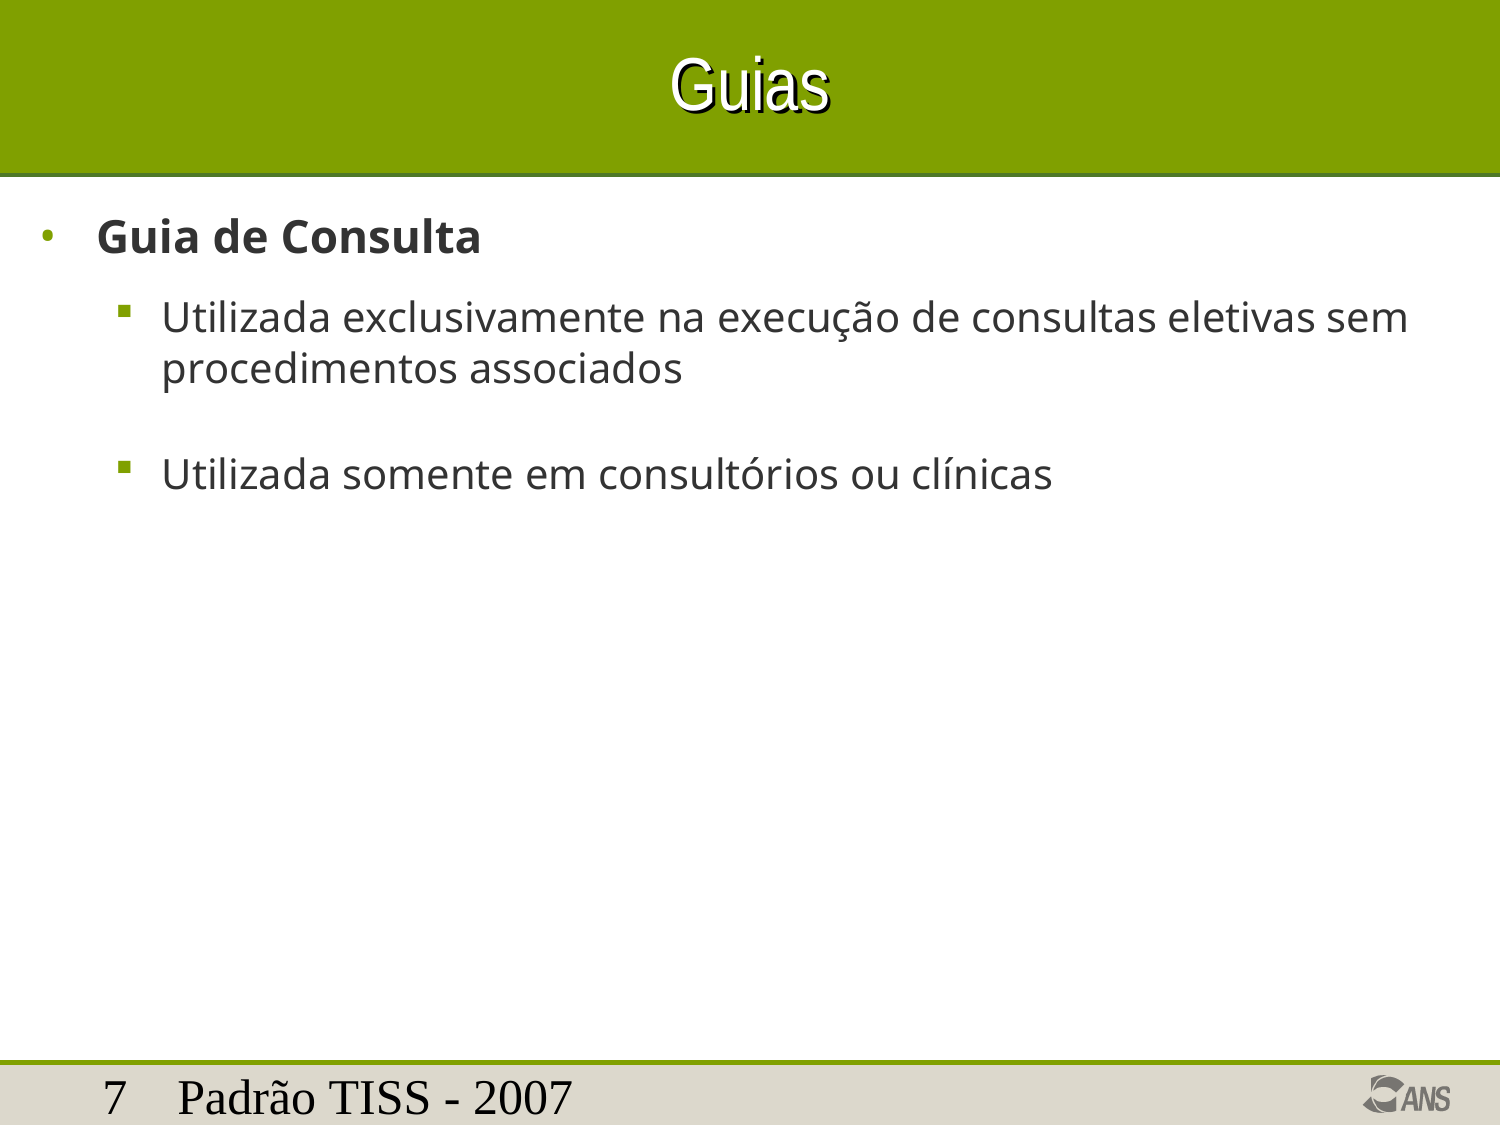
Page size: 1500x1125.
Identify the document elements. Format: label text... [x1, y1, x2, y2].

picture [1362, 1075, 1450, 1113]
title Guias [24, 10, 1475, 161]
list Guia de Consulta Utilizada exclusivamente na execução de consultas eletivas sem procedimentos associados Utilizada somente em consultórios ou clínicas [24, 200, 1450, 1000]
